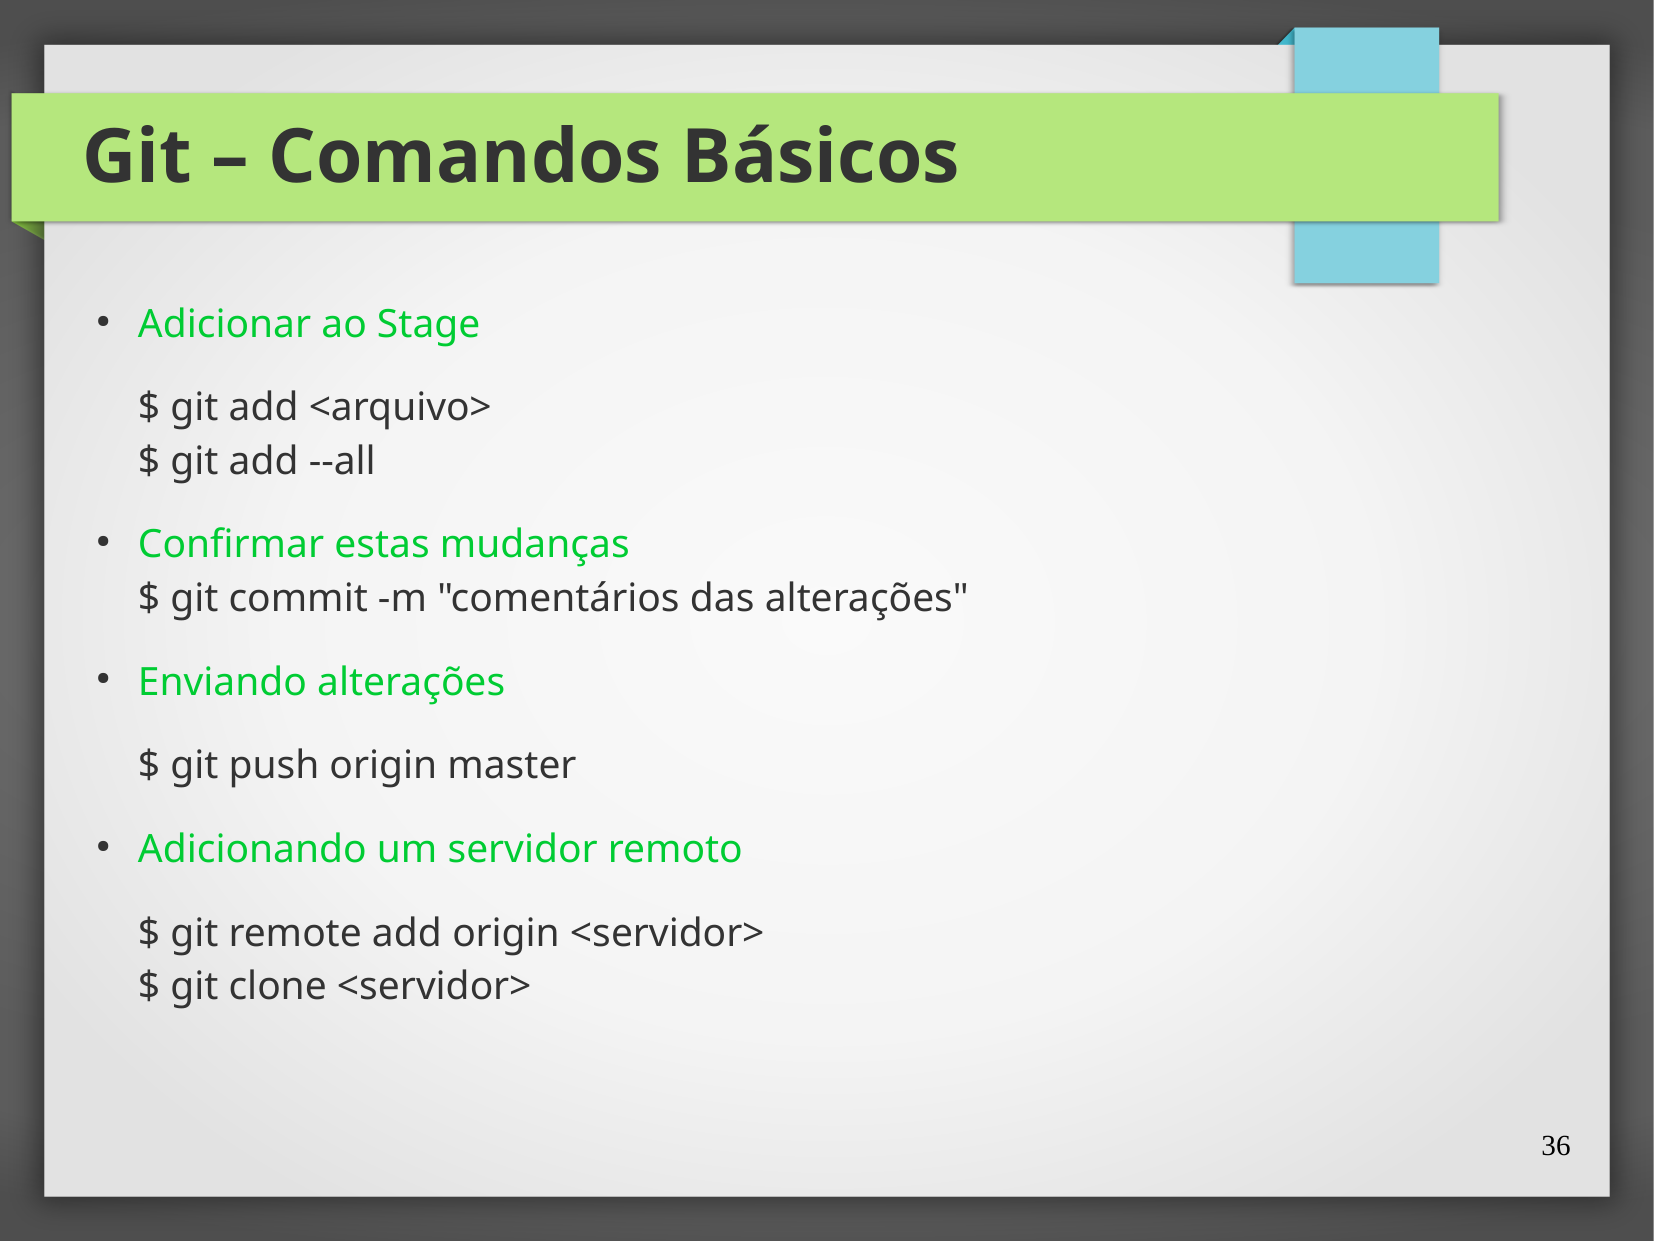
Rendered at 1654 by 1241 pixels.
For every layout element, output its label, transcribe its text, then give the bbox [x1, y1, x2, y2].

picture [0, 0, 1654, 1241]
list Adicionar ao Stage $ git add <arquivo> $ git add --all Confirmar estas mudanças $ git commit -m "comentários das alterações" Enviando alterações $ git push origin master Adicionando um servidor remoto $ git remote add origin <servidor> $ git clone <servidor> [82, 295, 1571, 1015]
title Git – Comandos Básicos [82, 94, 1264, 213]
